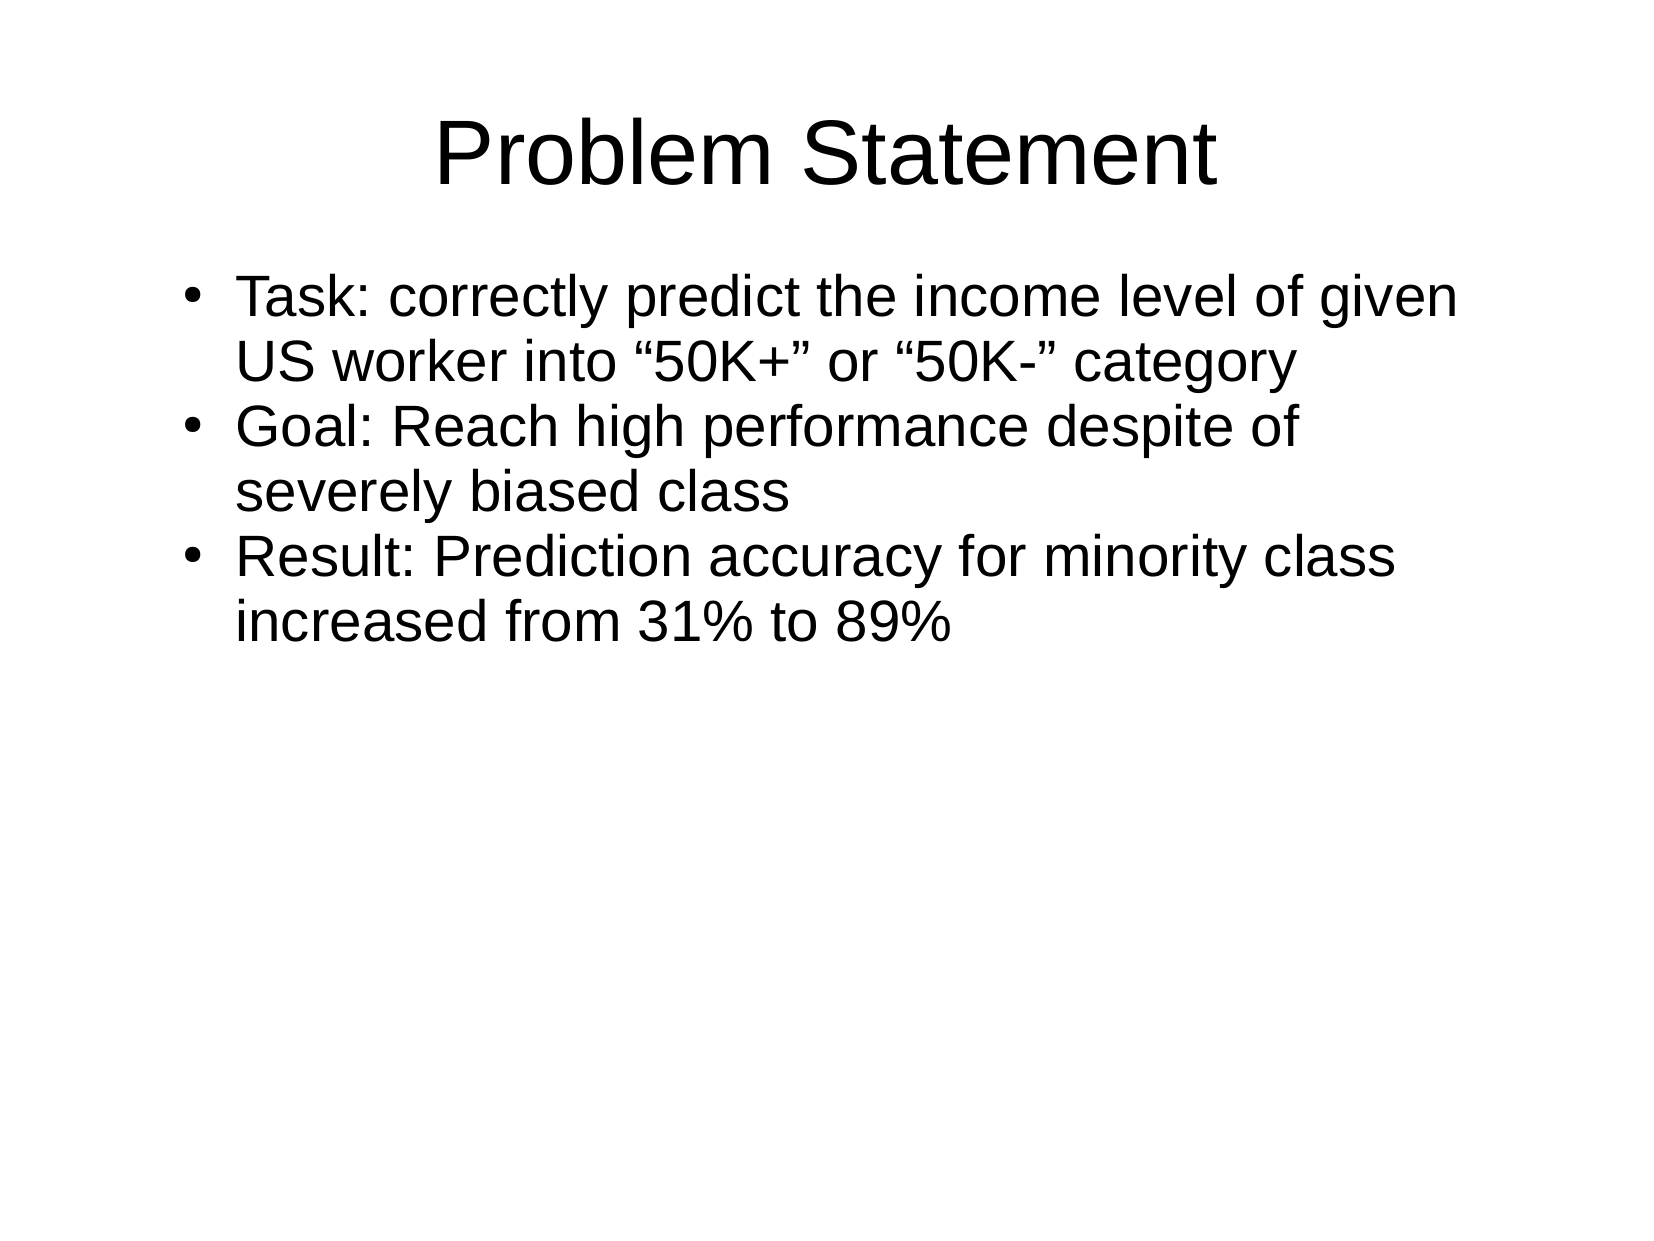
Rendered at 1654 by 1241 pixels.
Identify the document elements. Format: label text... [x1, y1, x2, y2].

title Problem Statement [82, 49, 1571, 257]
text_box Task: correctly predict the income level of given US worker into “50K+” or “50K-” category Goal: Reach high performance despite of severely biased class Result: Prediction accuracy for minority class increased from 31% to 89% [150, 256, 1531, 954]
